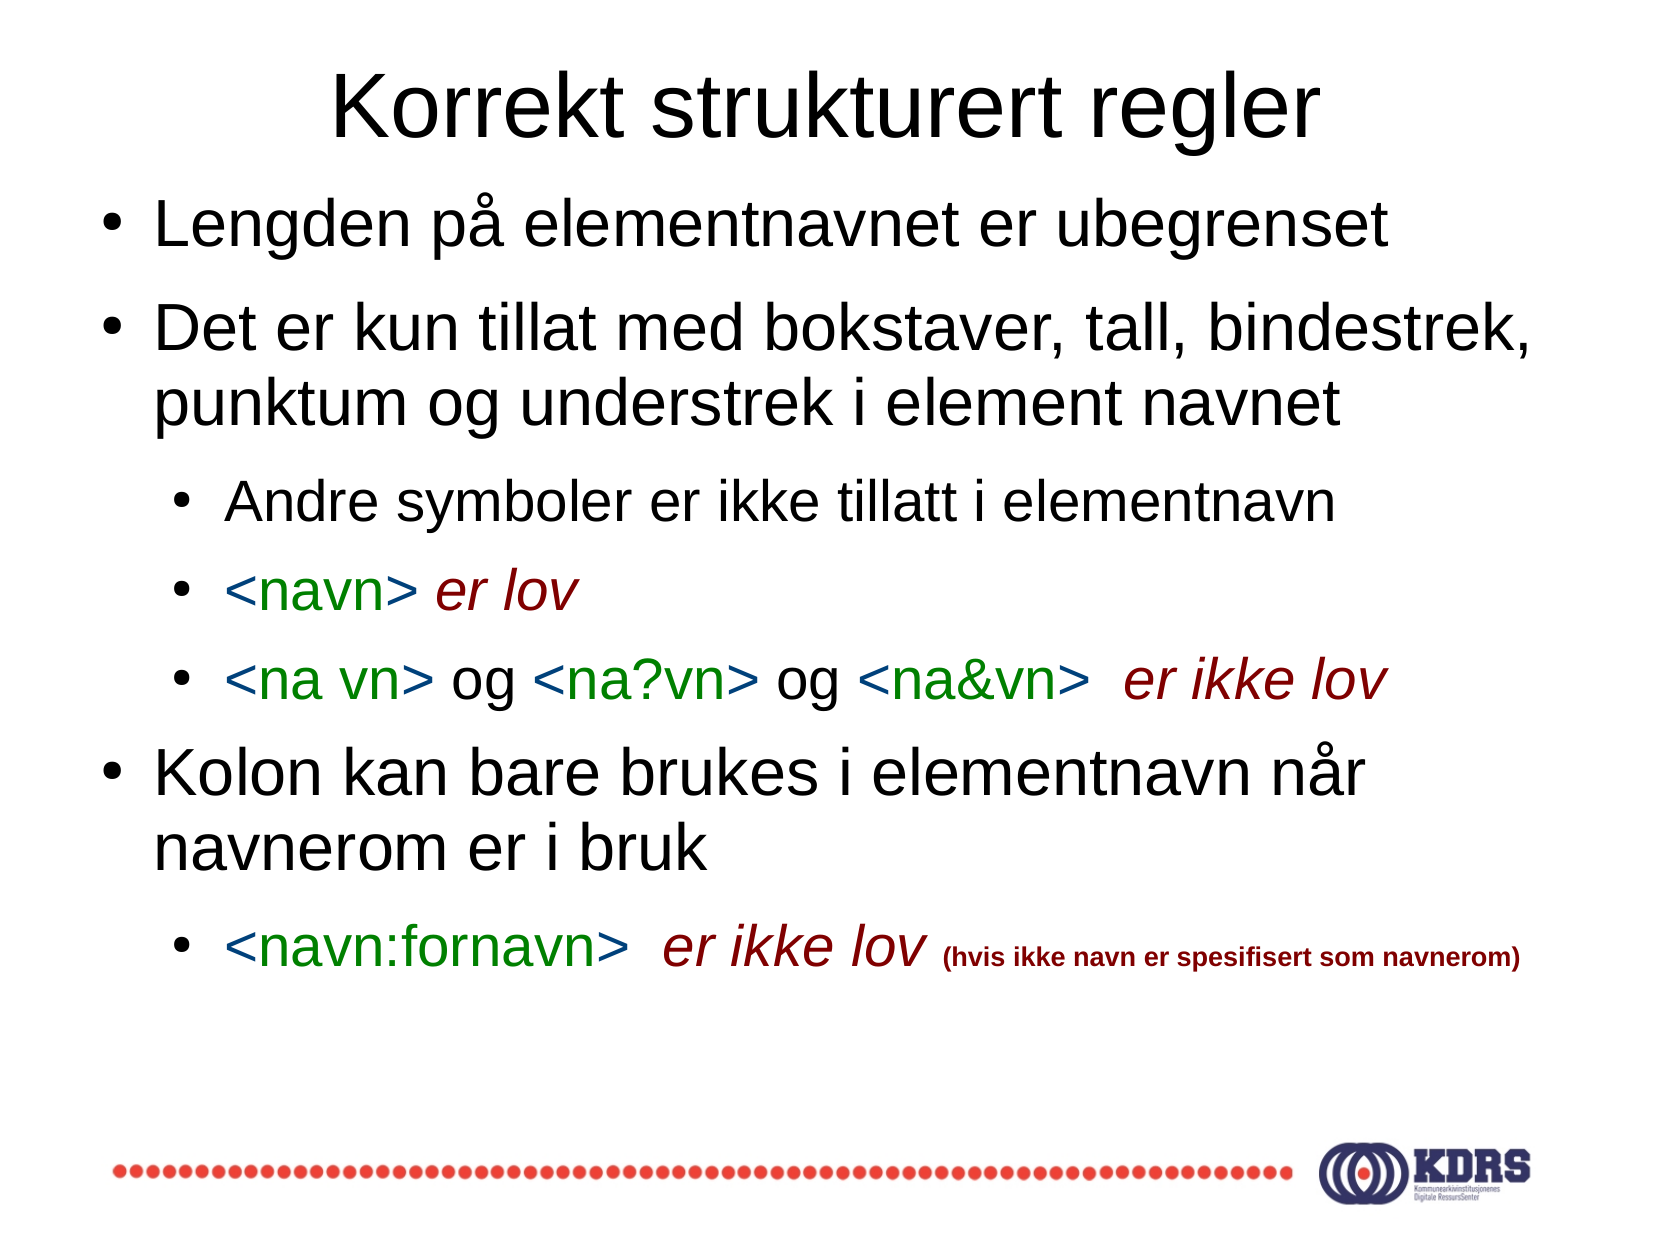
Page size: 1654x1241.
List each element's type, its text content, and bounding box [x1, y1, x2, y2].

list Lengden på elementnavnet er ubegrenset Det er kun tillat med bokstaver, tall, bindestrek, punktum og understrek i element navnet Andre symboler er ikke tillatt i elementnavn <navn> er lov <na vn> og <na?vn> og <na&vn> er ikke lov Kolon kan bare brukes i elementnavn når navnerom er i bruk <navn:fornavn> er ikke lov (hvis ikke navn er spesifisert som navnerom) [82, 185, 1571, 1131]
picture [85, 1131, 1557, 1219]
title Korrekt strukturert regler [82, 49, 1571, 162]
